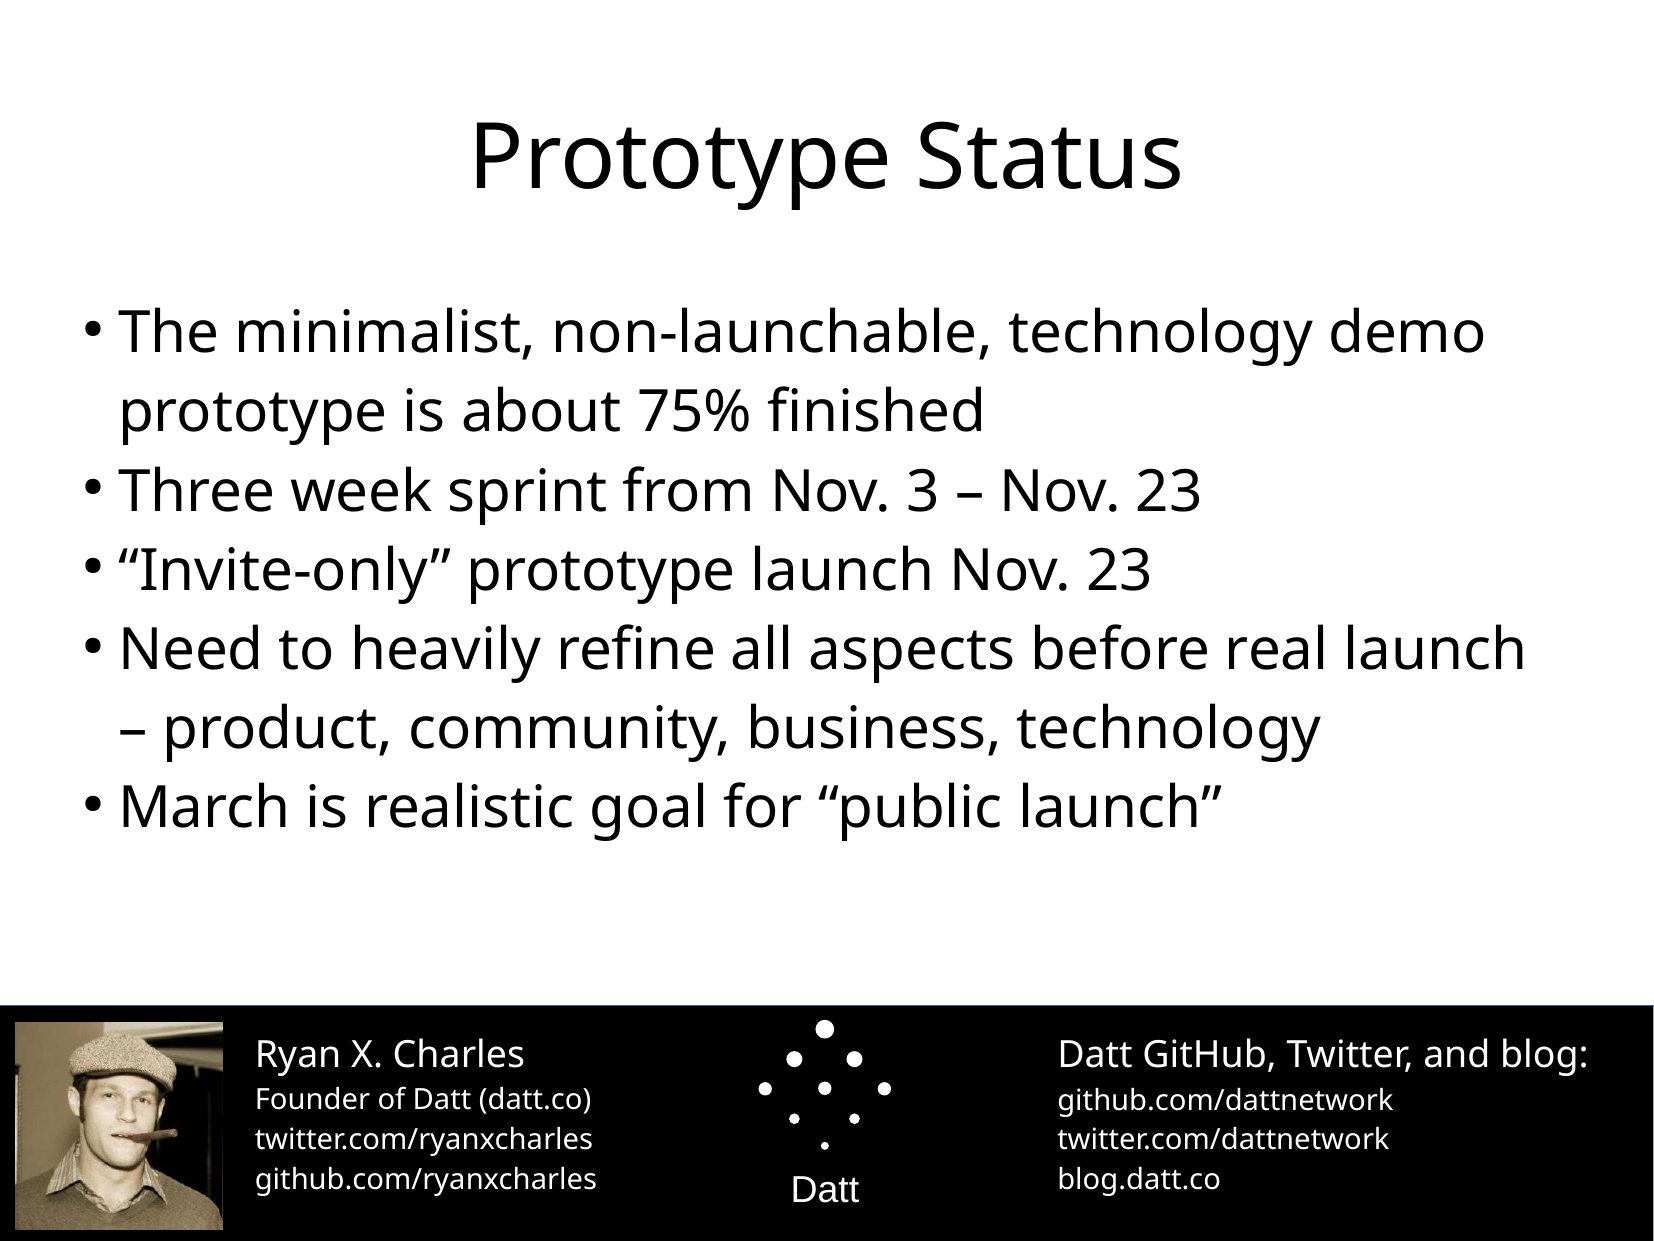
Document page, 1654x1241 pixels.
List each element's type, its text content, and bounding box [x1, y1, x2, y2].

picture [15, 1022, 223, 1231]
text_box Datt GitHub, Twitter, and blog: github.com/dattnetwork twitter.com/dattnetwork blog.datt.co [1042, 1020, 1654, 1241]
title Prototype Status [82, 49, 1571, 257]
text_box Datt [735, 1161, 916, 1241]
subtitle The minimalist, non-launchable, technology demo prototype is about 75% finished Three week sprint from Nov. 3 – Nov. 23 “Invite-only” prototype launch Nov. 23 Need to heavily refine all aspects before real launch – product, community, business, technology March is realistic goal for “public launch” [82, 290, 1571, 991]
text_box Ryan X. Charles Founder of Datt (datt.co) twitter.com/ryanxcharles github.com/ryanxcharles [240, 1020, 976, 1241]
text_box [0, 1005, 1654, 1241]
picture [757, 1017, 893, 1153]
